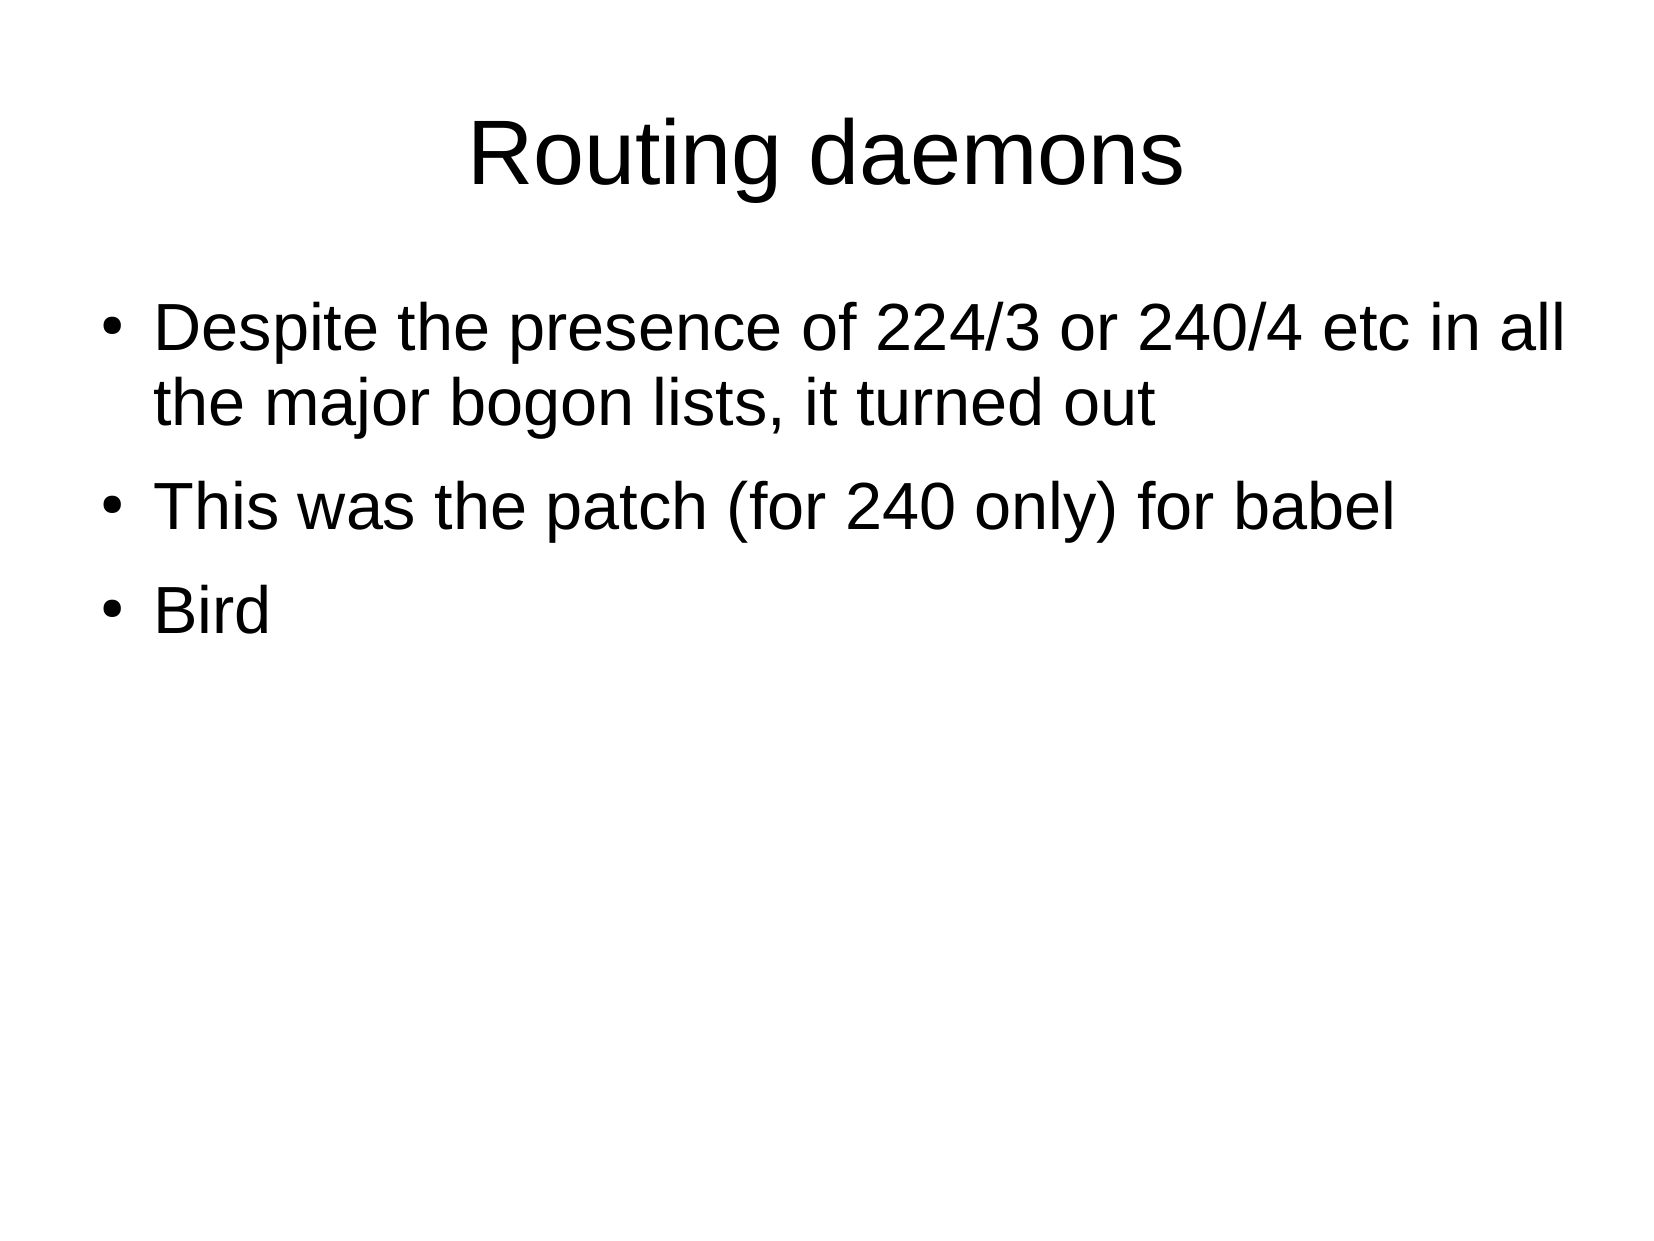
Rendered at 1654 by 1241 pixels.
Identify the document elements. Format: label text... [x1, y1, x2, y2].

list Despite the presence of 224/3 or 240/4 etc in all the major bogon lists, it turned out This was the patch (for 240 only) for babel Bird [82, 290, 1571, 1010]
title Routing daemons [82, 49, 1571, 257]
